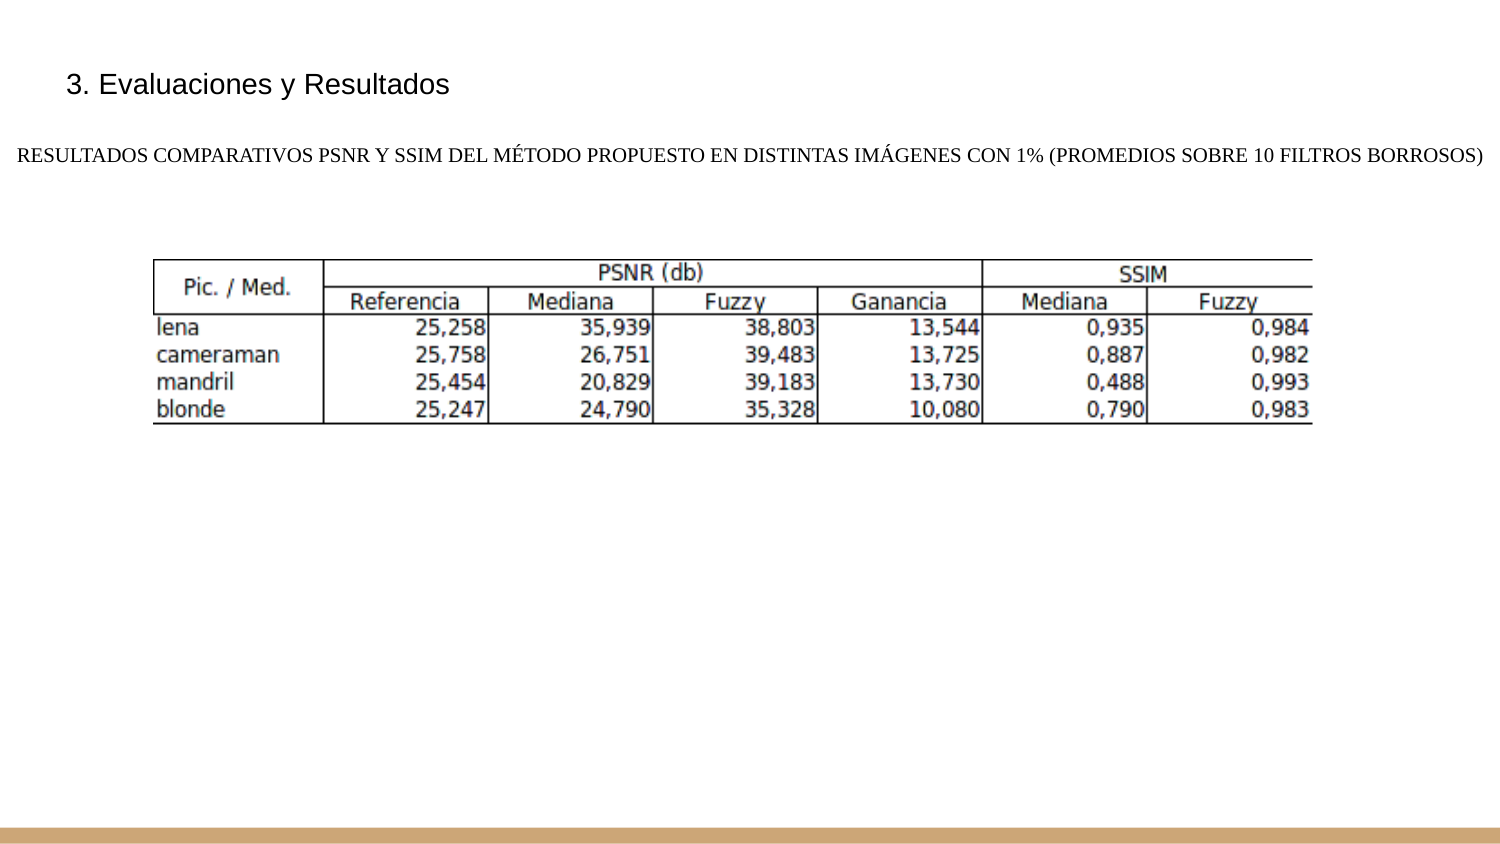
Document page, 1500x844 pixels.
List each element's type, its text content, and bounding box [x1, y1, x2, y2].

text_box RESULTADOS COMPARATIVOS PSNR Y SSIM DEL MÉTODO PROPUESTO EN DISTINTAS IMÁGENES CON 1% (PROMEDIOS SOBRE 10 FILTROS BORROSOS) [0, 105, 1500, 200]
title 3. Evaluaciones y Resultados [51, 21, 1449, 105]
picture [153, 259, 1322, 434]
